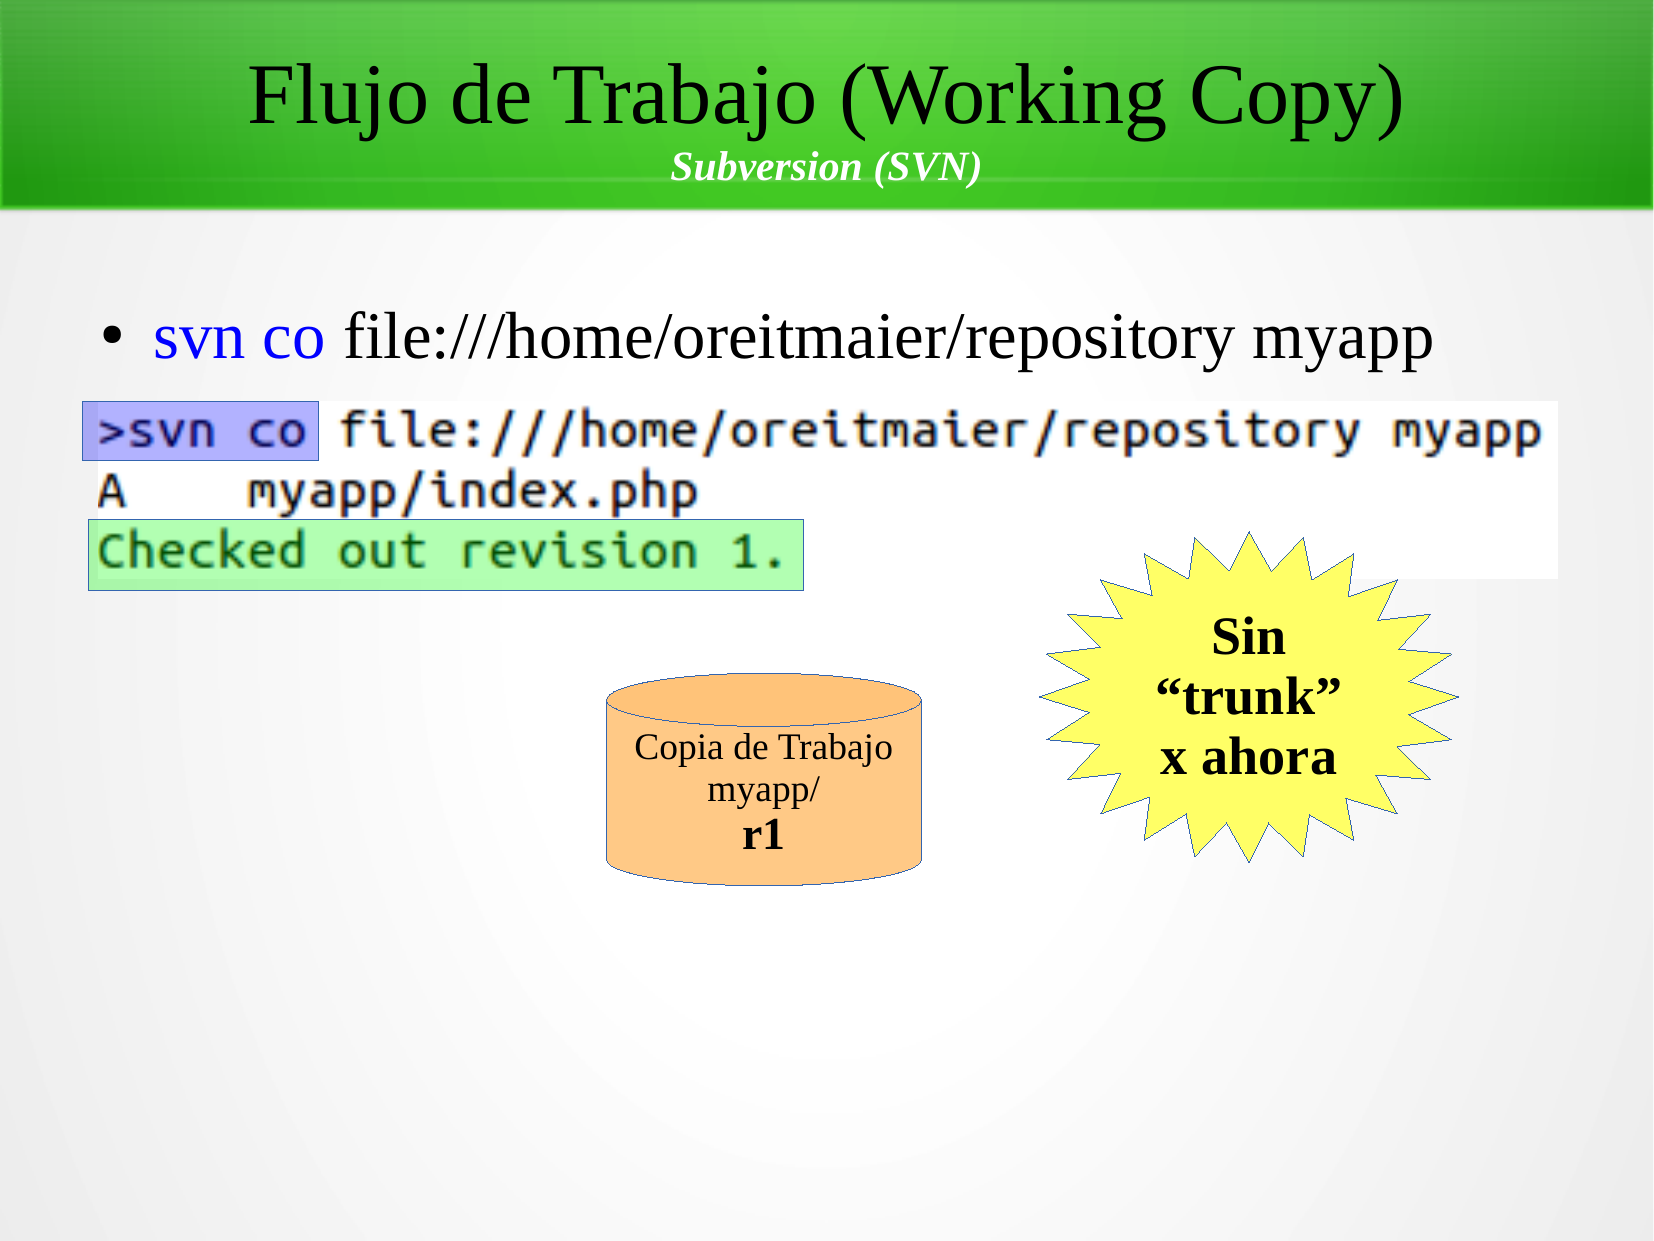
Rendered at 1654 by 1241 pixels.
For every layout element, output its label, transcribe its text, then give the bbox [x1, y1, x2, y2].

text_box [88, 519, 804, 591]
list svn co file:///home/oreitmaier/repository myapp [82, 299, 1571, 1019]
text_box Sin “trunk” x ahora [1039, 531, 1459, 863]
text_box [82, 401, 319, 461]
picture [0, 0, 1654, 1241]
title Flujo de Trabajo (Working Copy) Subversion (SVN) [82, 46, 1571, 190]
text_box Copia de Trabajo myapp/ r1 [606, 701, 922, 886]
